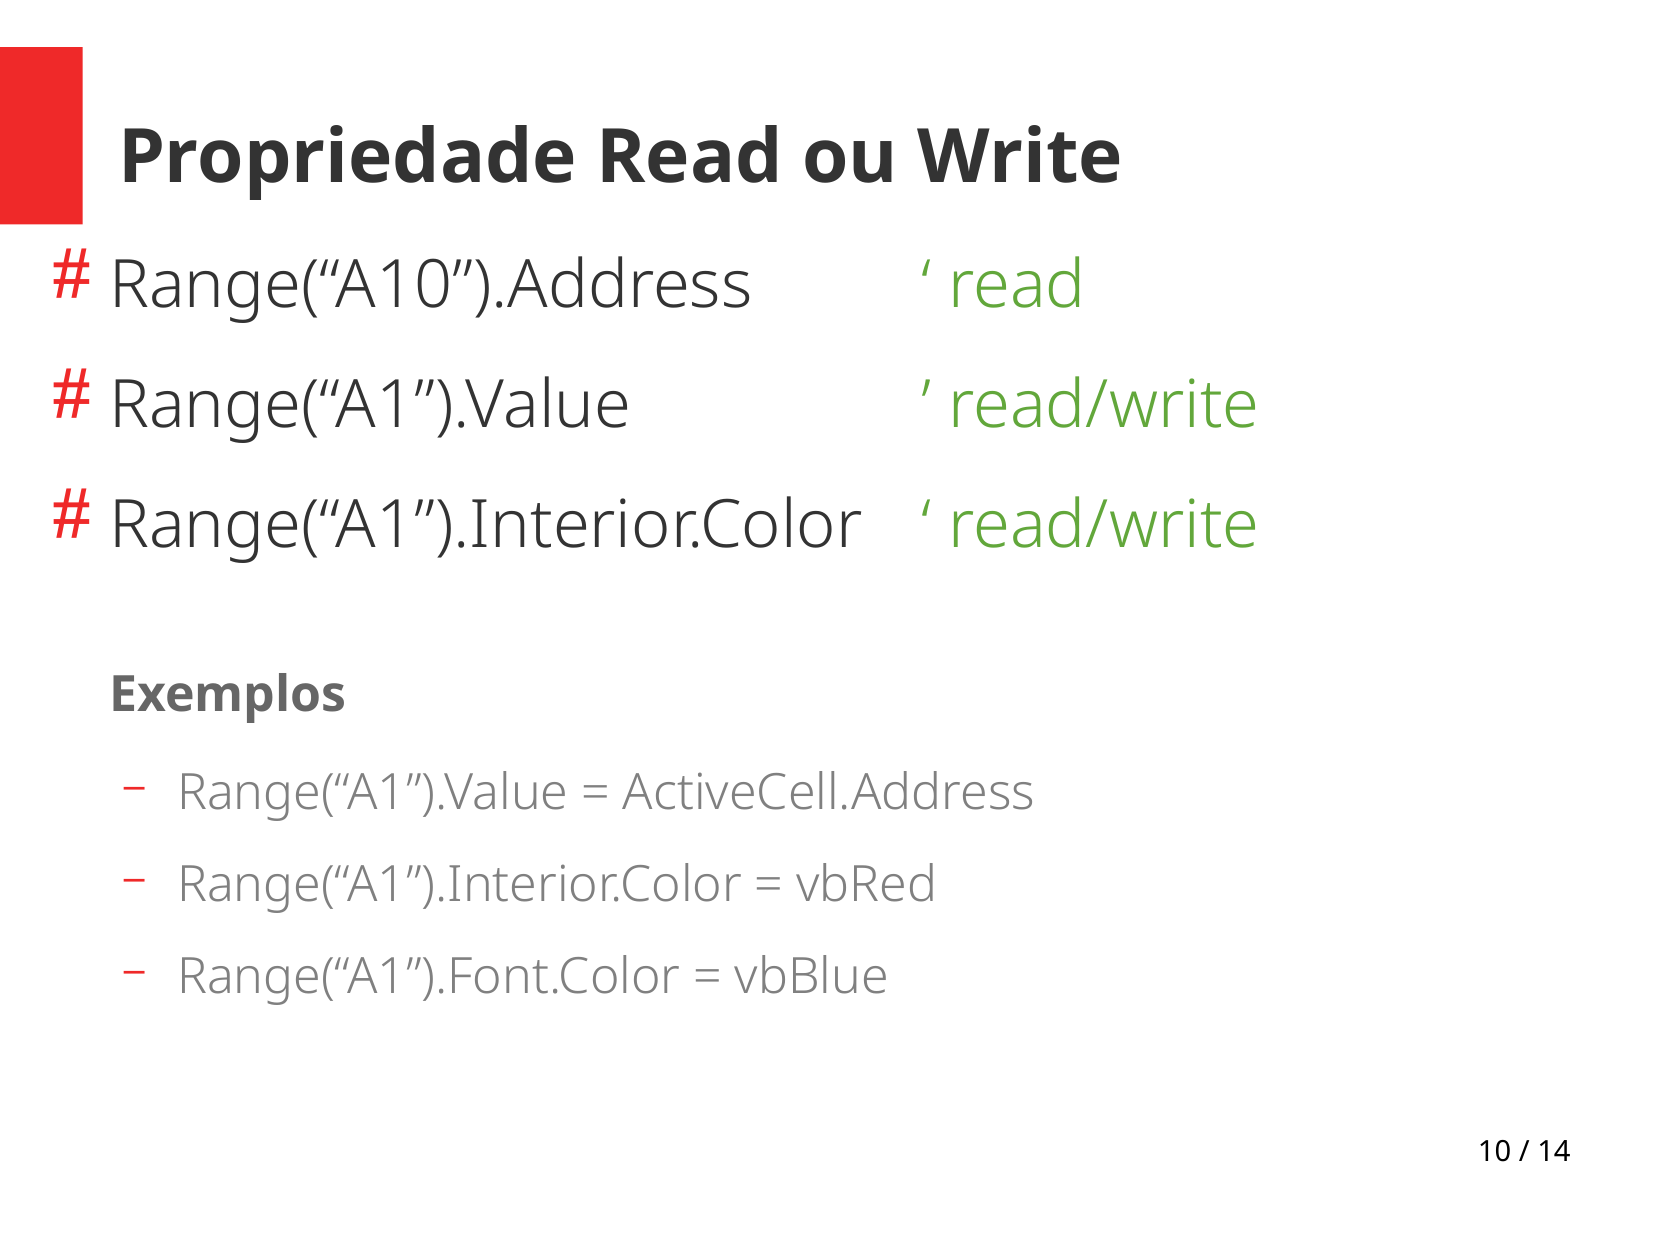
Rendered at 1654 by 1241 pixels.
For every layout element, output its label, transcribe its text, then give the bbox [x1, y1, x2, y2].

title Propriedade Read ou Write [118, 49, 1571, 236]
list Range(“A10”).Address ‘ read Range(“A1”).Value ’ read/write Range(“A1”).Interior.Color ‘ read/write Exemplos Range(“A1”).Value = ActiveCell.Address Range(“A1”).Interior.Color = vbRed Range(“A1”).Font.Color = vbBlue [35, 236, 1607, 1111]
